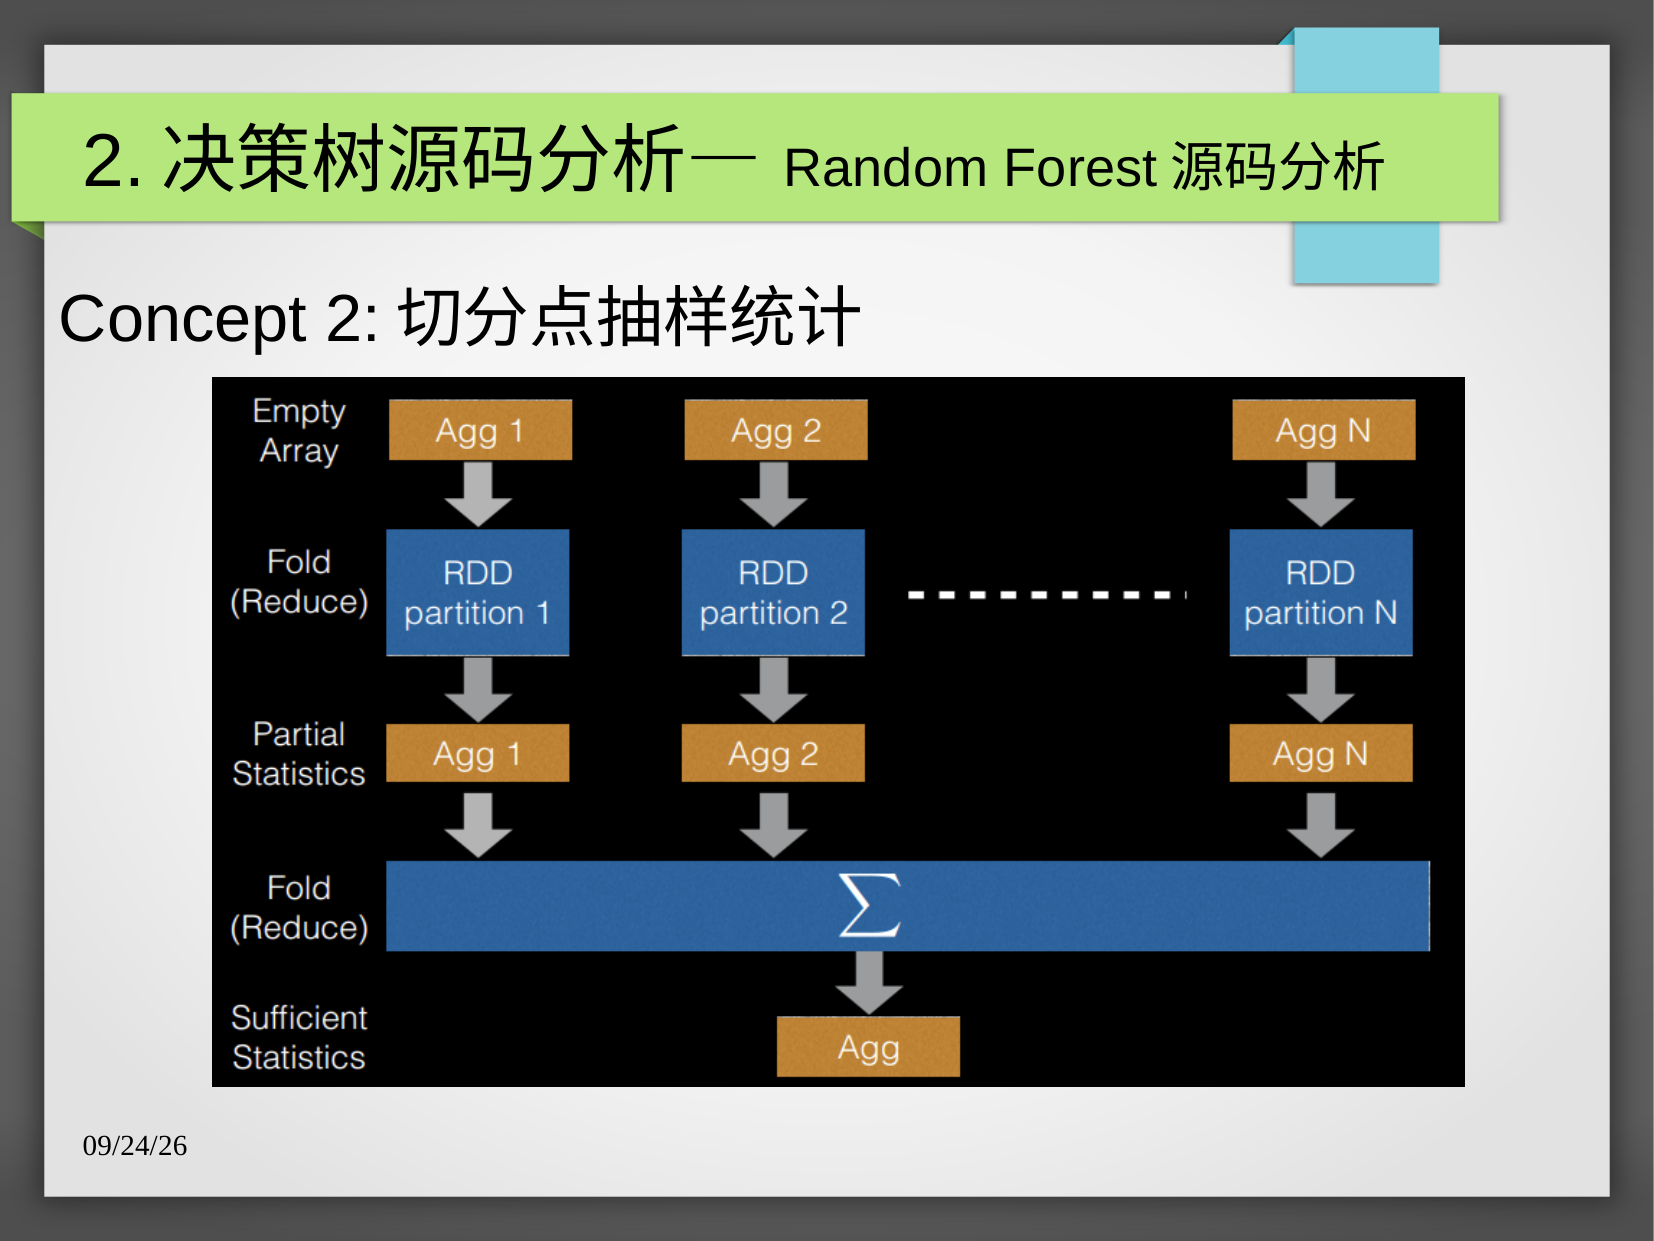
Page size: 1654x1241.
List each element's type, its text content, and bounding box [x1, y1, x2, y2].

subtitle Concept 2:切分点抽样统计 [59, 259, 1548, 440]
picture [0, 0, 1654, 1241]
title 2.决策树源码分析—Random Forest源码分析 [82, 94, 1406, 213]
